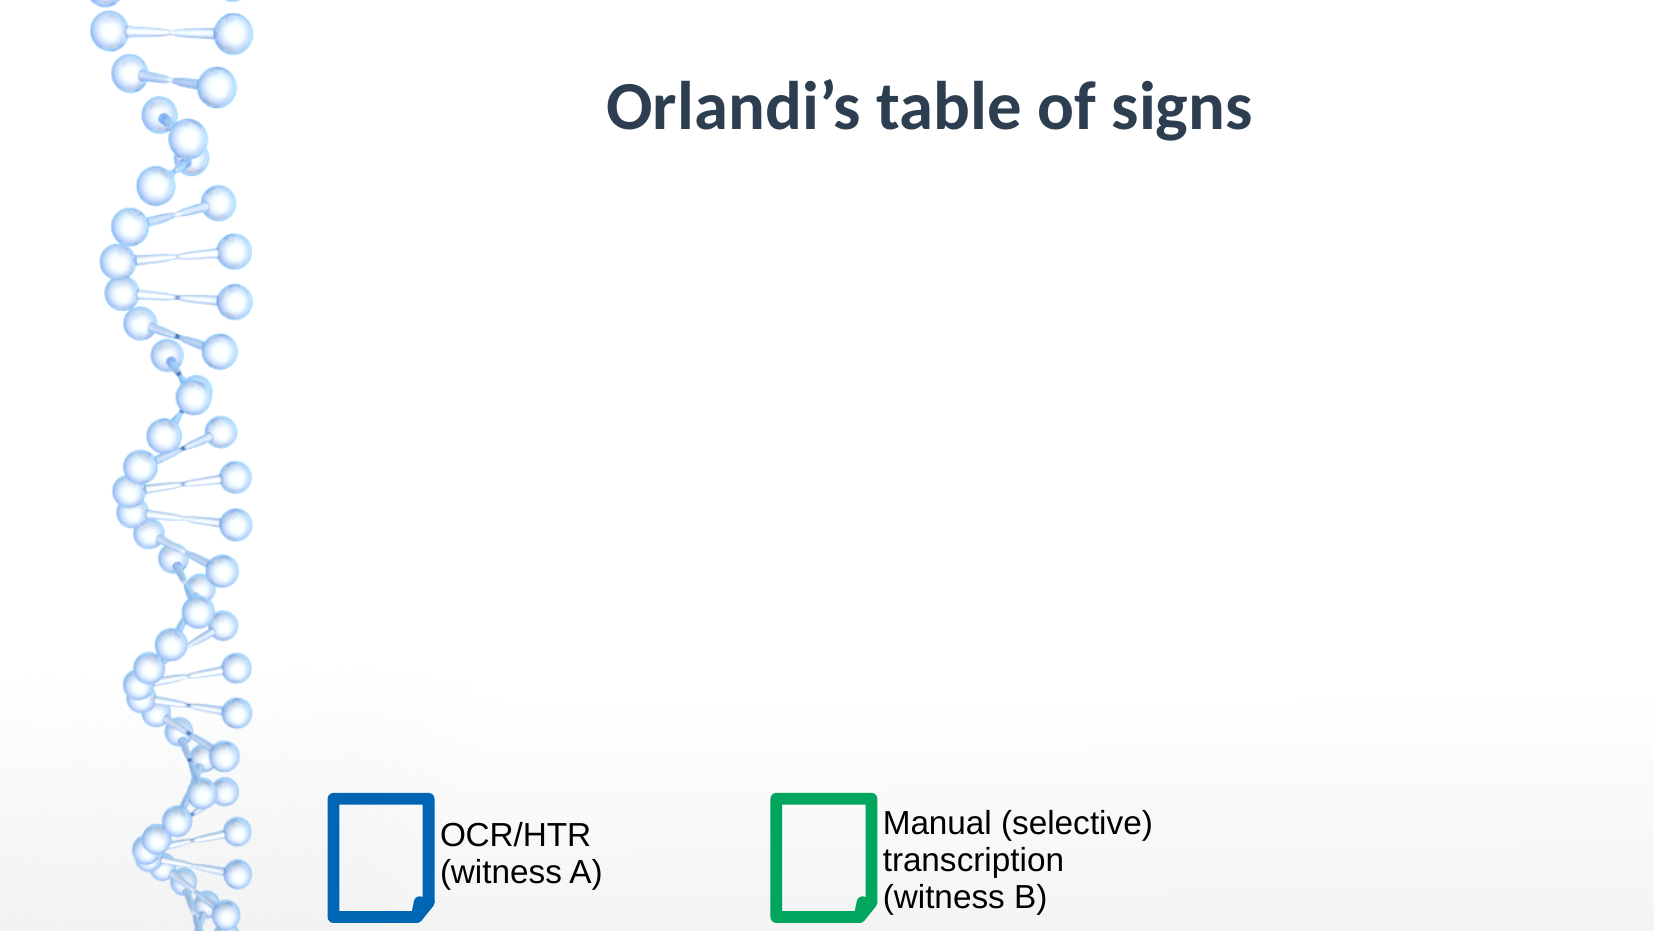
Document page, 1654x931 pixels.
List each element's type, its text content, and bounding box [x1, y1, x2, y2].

title Orlandi’s table of signs [265, 35, 1595, 189]
text_box OCR/HTR (witness A) [435, 809, 618, 898]
text_box Manual (selective) transcription (witness B) [868, 797, 1169, 924]
picture [0, 0, 1654, 931]
